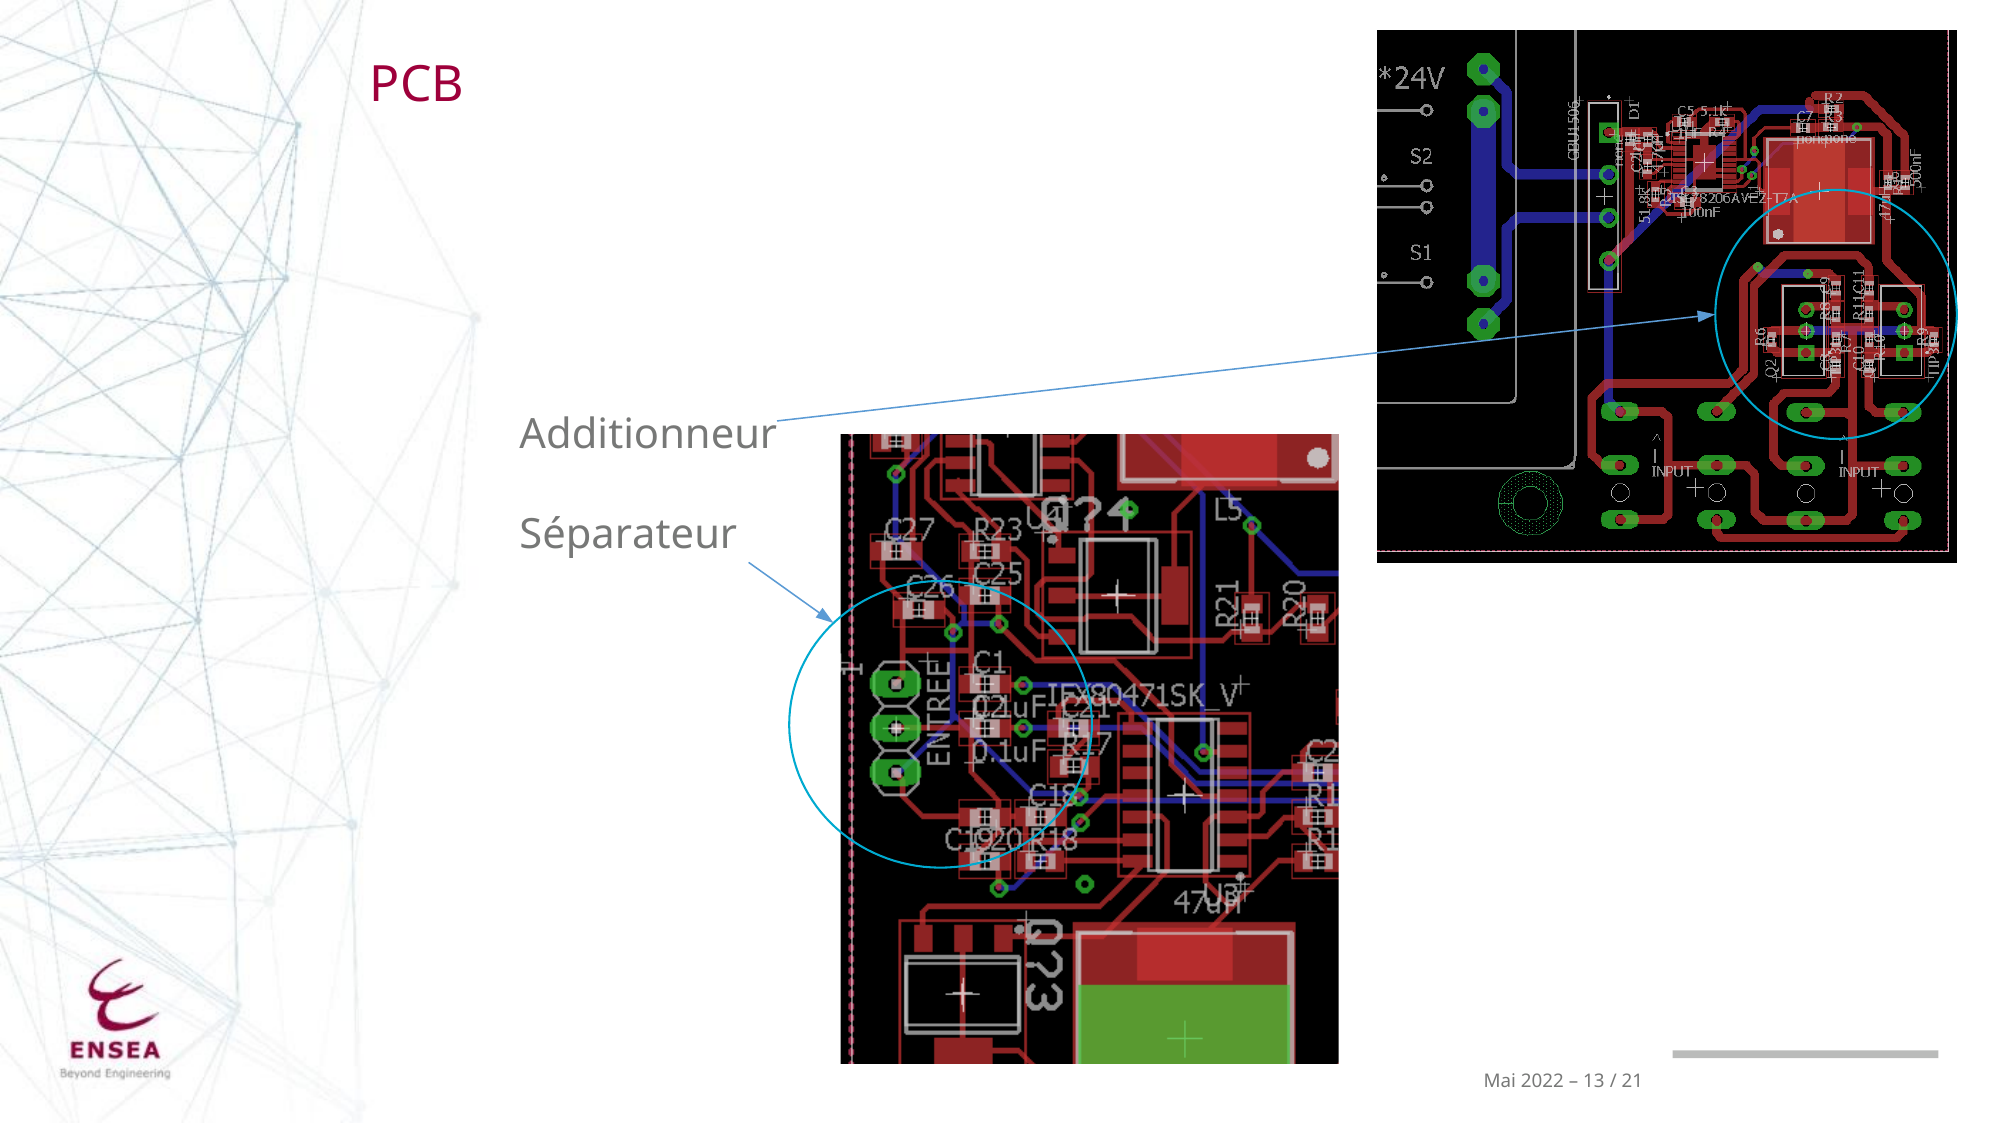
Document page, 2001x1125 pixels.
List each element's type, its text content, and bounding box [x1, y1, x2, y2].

text_box Additionneur Séparateur [504, 399, 1502, 564]
picture [840, 434, 1339, 1064]
picture [1377, 316, 1957, 563]
picture [1377, 30, 1957, 351]
text_box Mai 2022 – ‹#› / 21 [1468, 1061, 1951, 1102]
text_box [1673, 1050, 1938, 1058]
picture [840, 583, 1090, 866]
text_box PCB [354, 44, 949, 123]
picture [1717, 192, 1955, 437]
